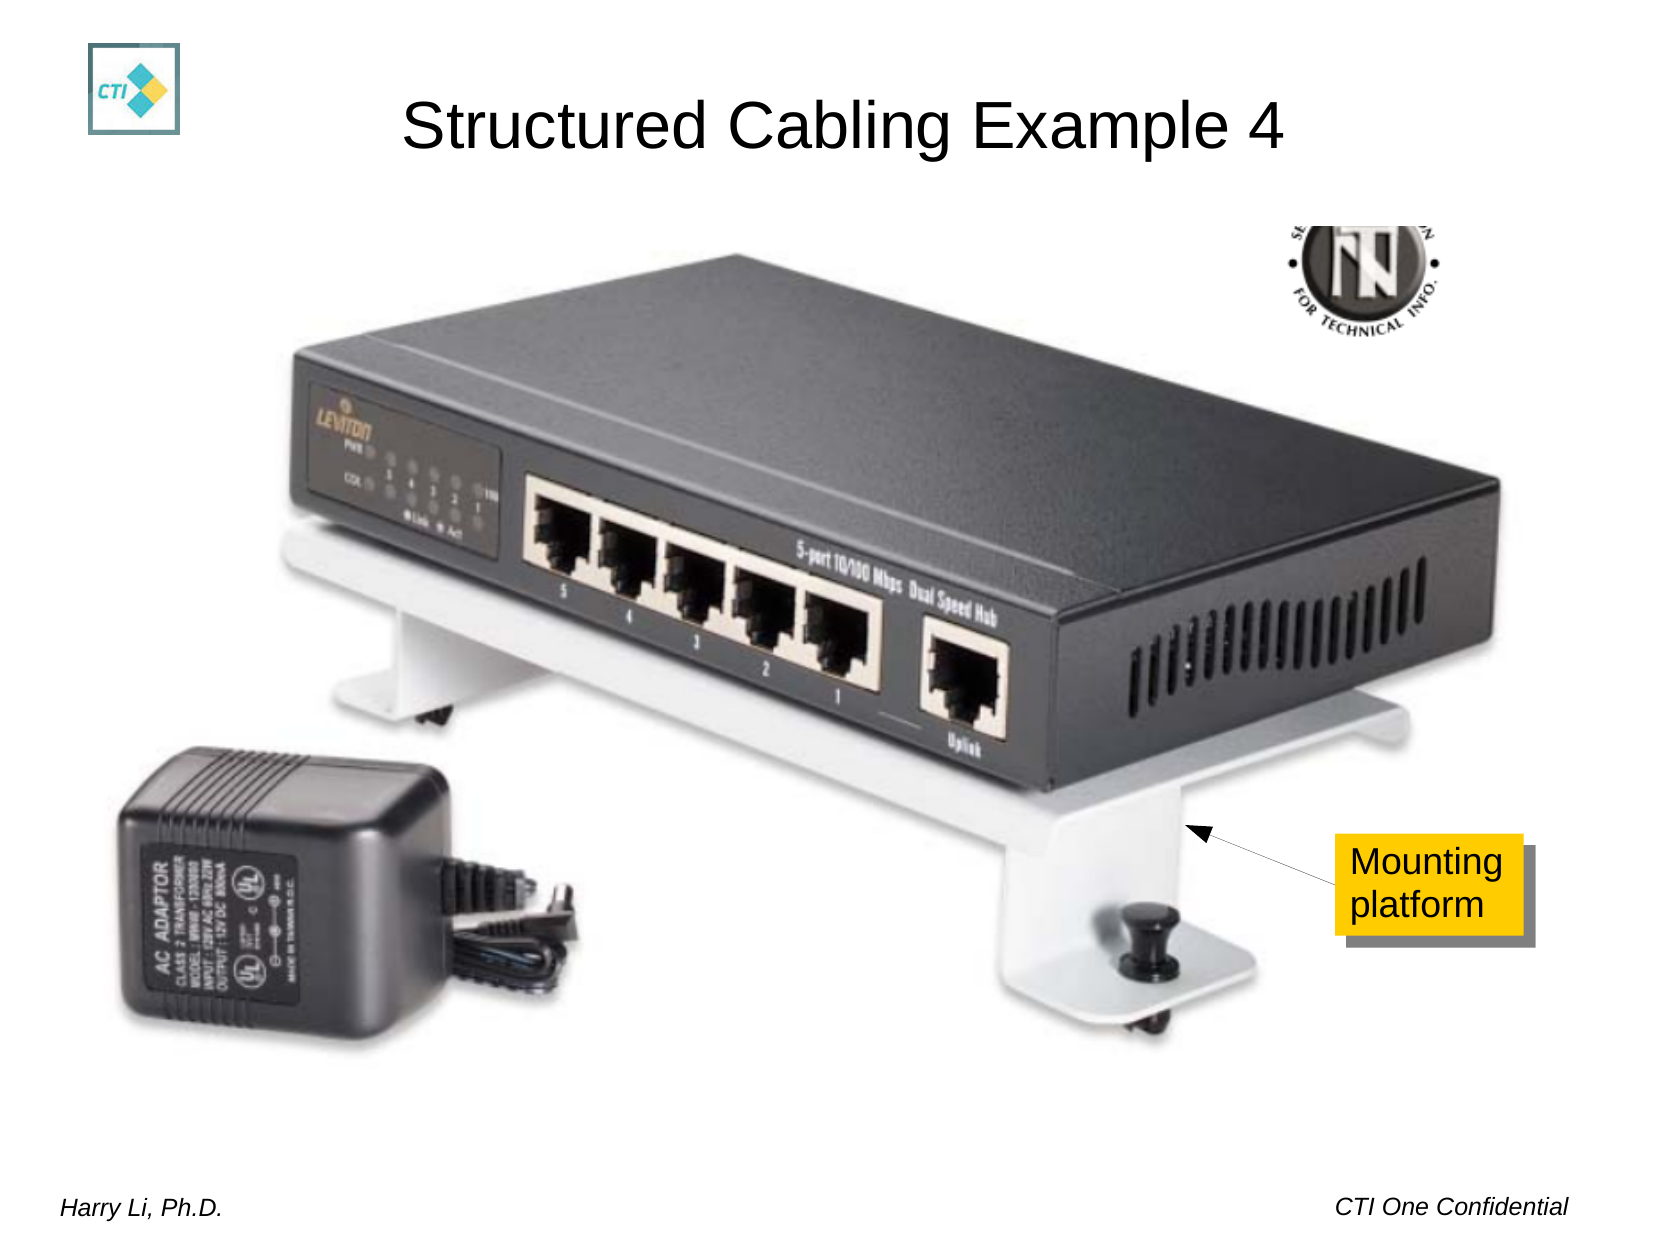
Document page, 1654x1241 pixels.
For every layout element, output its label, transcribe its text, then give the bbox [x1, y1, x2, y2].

text_box Harry Li, Ph.D. [45, 1185, 451, 1229]
text_box CTI One Confidential [1320, 1185, 1636, 1230]
picture [88, 43, 180, 135]
text_box Mounting platform [1335, 833, 1524, 936]
picture [45, 226, 1524, 1070]
title Structured Cabling Example 4 [100, 20, 1589, 228]
